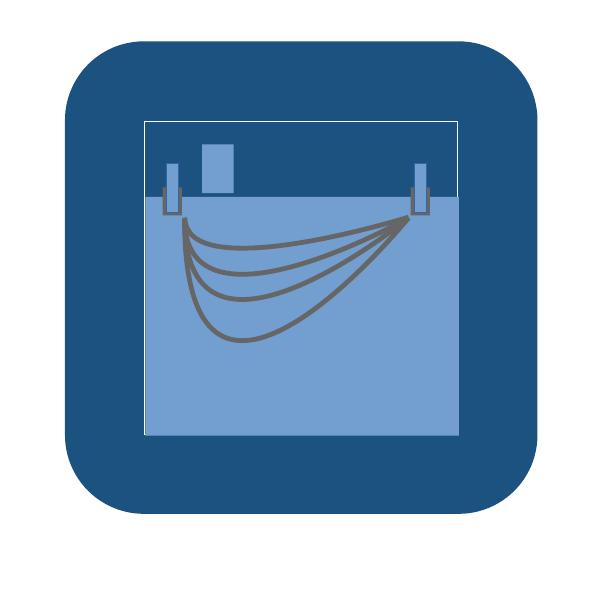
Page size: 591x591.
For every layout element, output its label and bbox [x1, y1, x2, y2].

text_box [64, 41, 538, 514]
